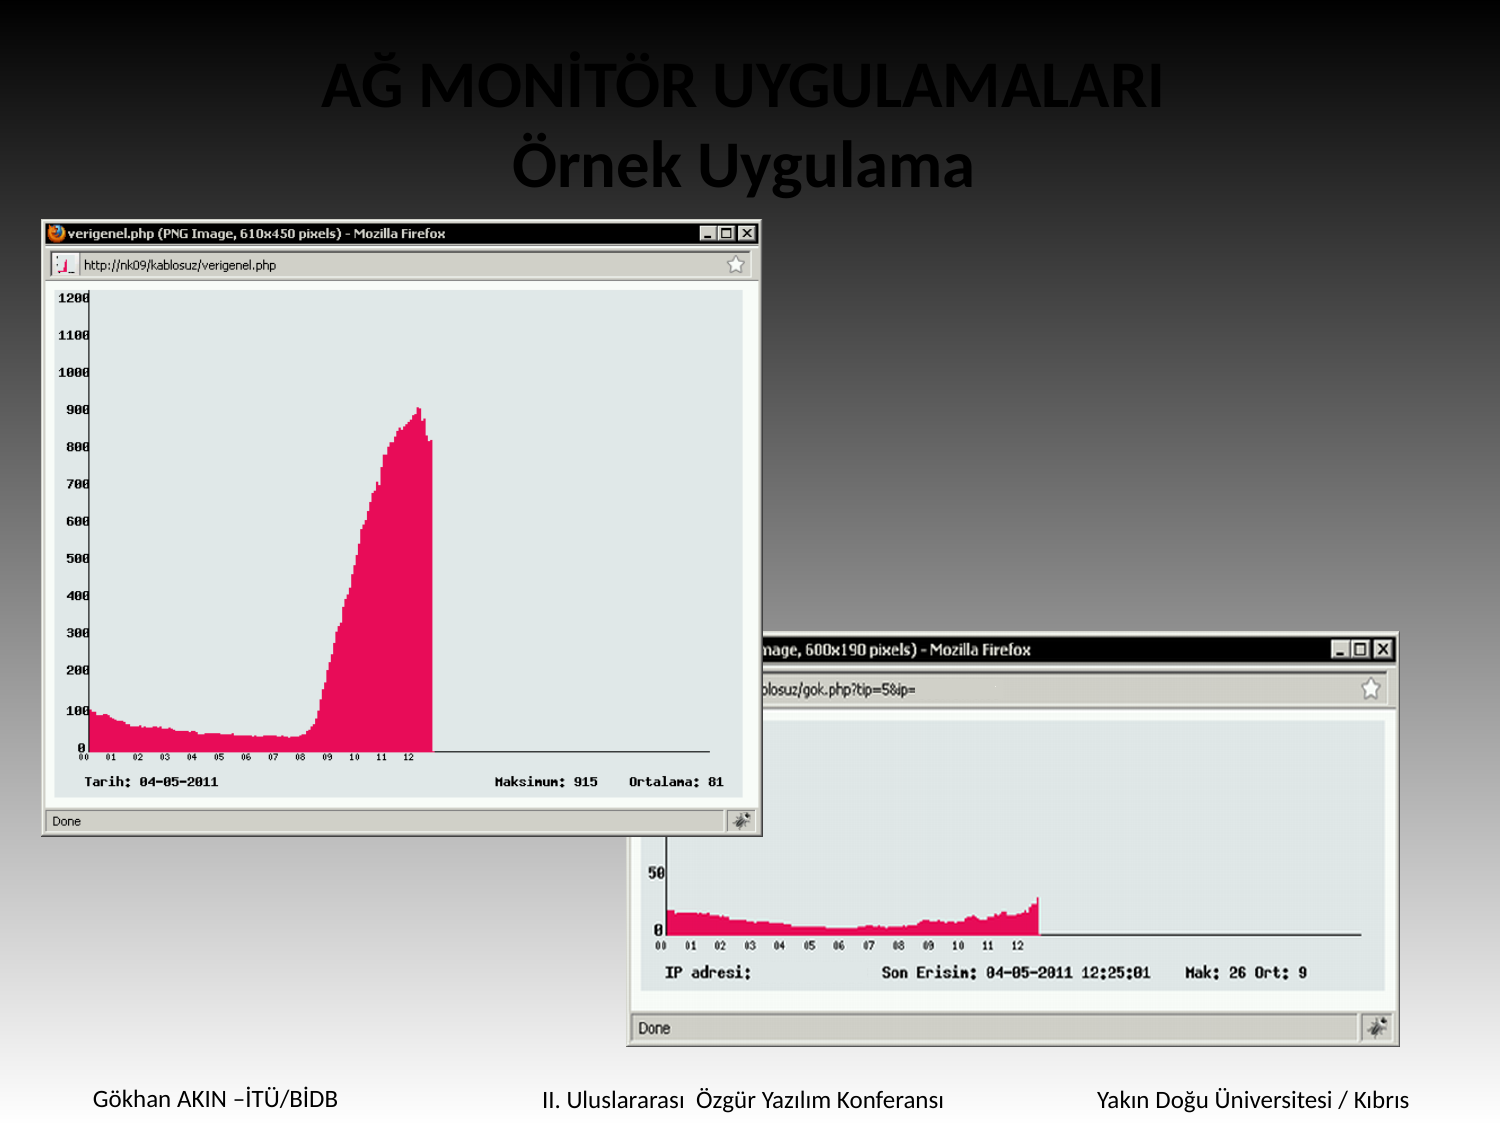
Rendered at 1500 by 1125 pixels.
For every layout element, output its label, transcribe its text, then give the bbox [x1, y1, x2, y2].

text_box AĞ MONİTÖR UYGULAMALARI Örnek Uygulama [76, 33, 1412, 369]
picture [41, 219, 1400, 1047]
